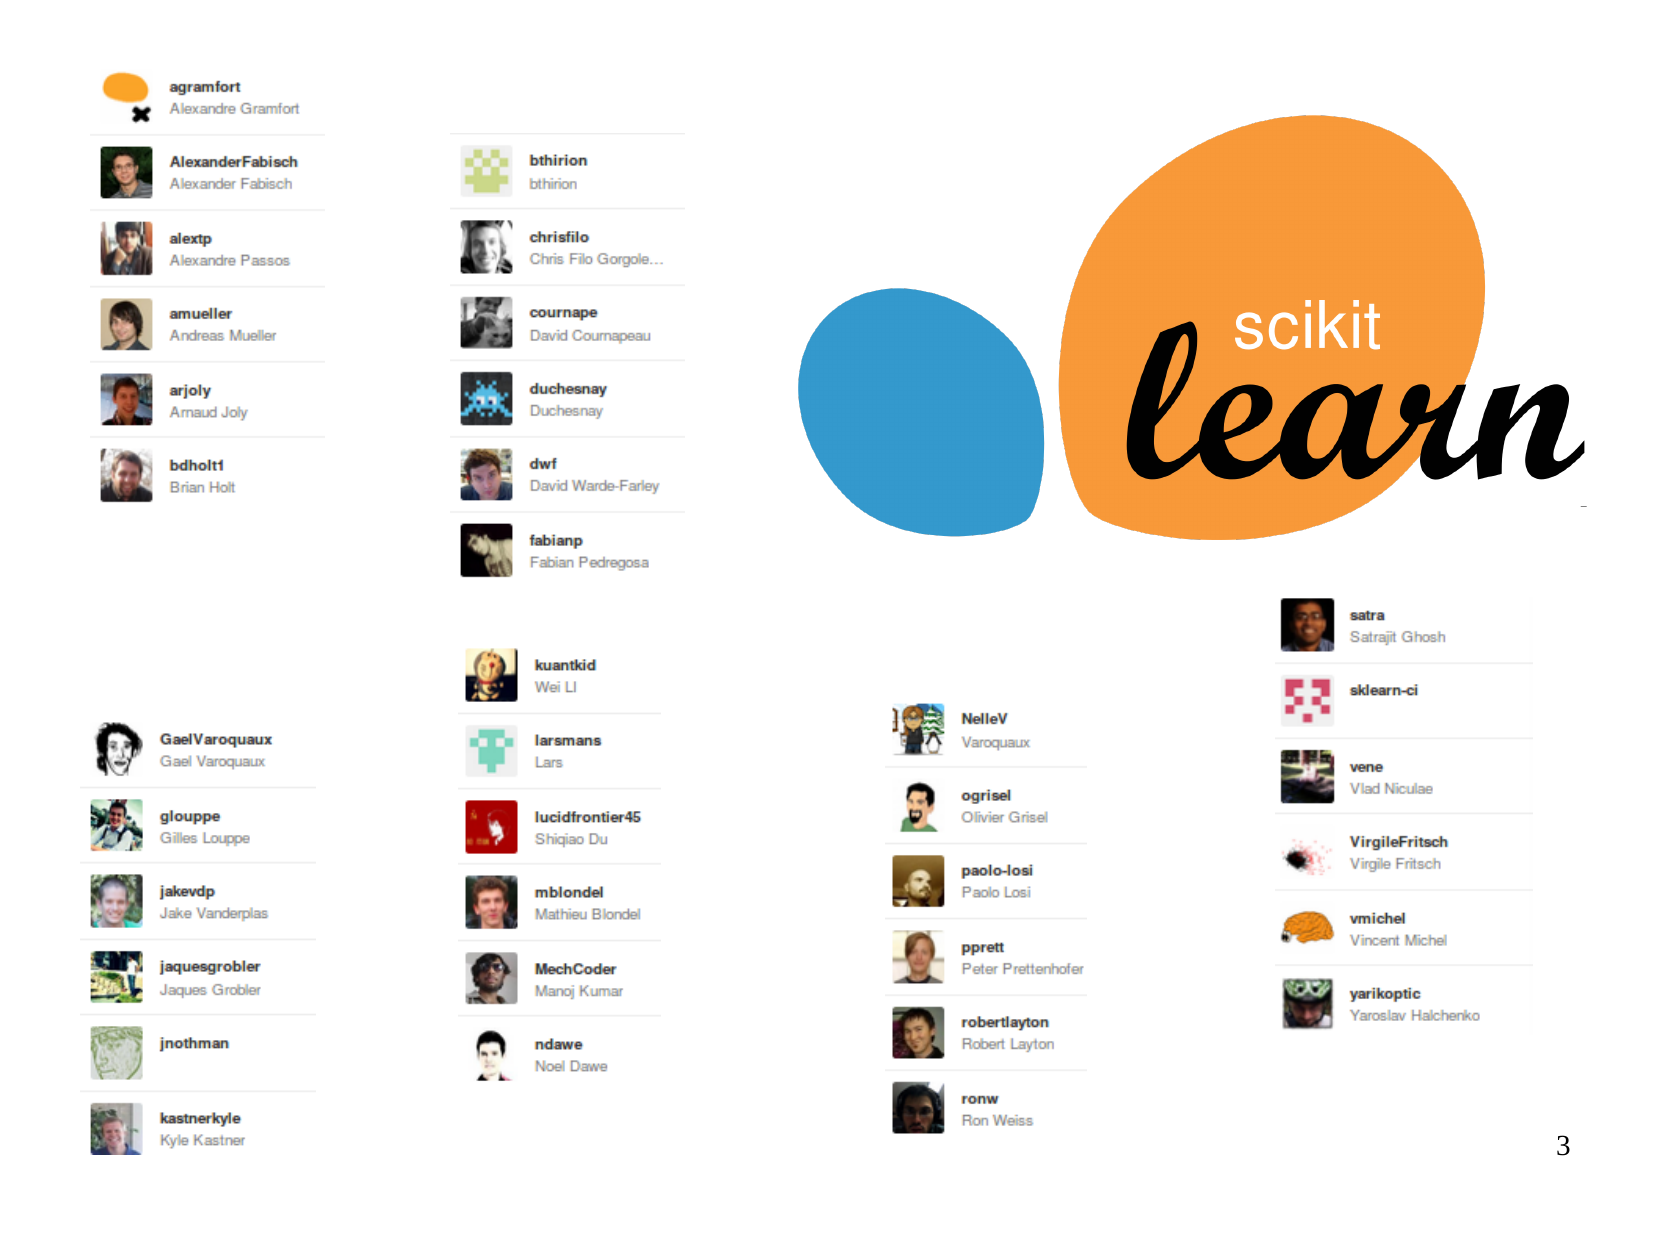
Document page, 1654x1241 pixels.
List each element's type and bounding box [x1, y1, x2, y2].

picture [90, 64, 325, 511]
picture [1275, 597, 1533, 1036]
picture [885, 693, 1087, 1141]
picture [450, 133, 685, 586]
picture [780, 14, 1602, 566]
picture [80, 715, 316, 1156]
picture [458, 644, 661, 1092]
